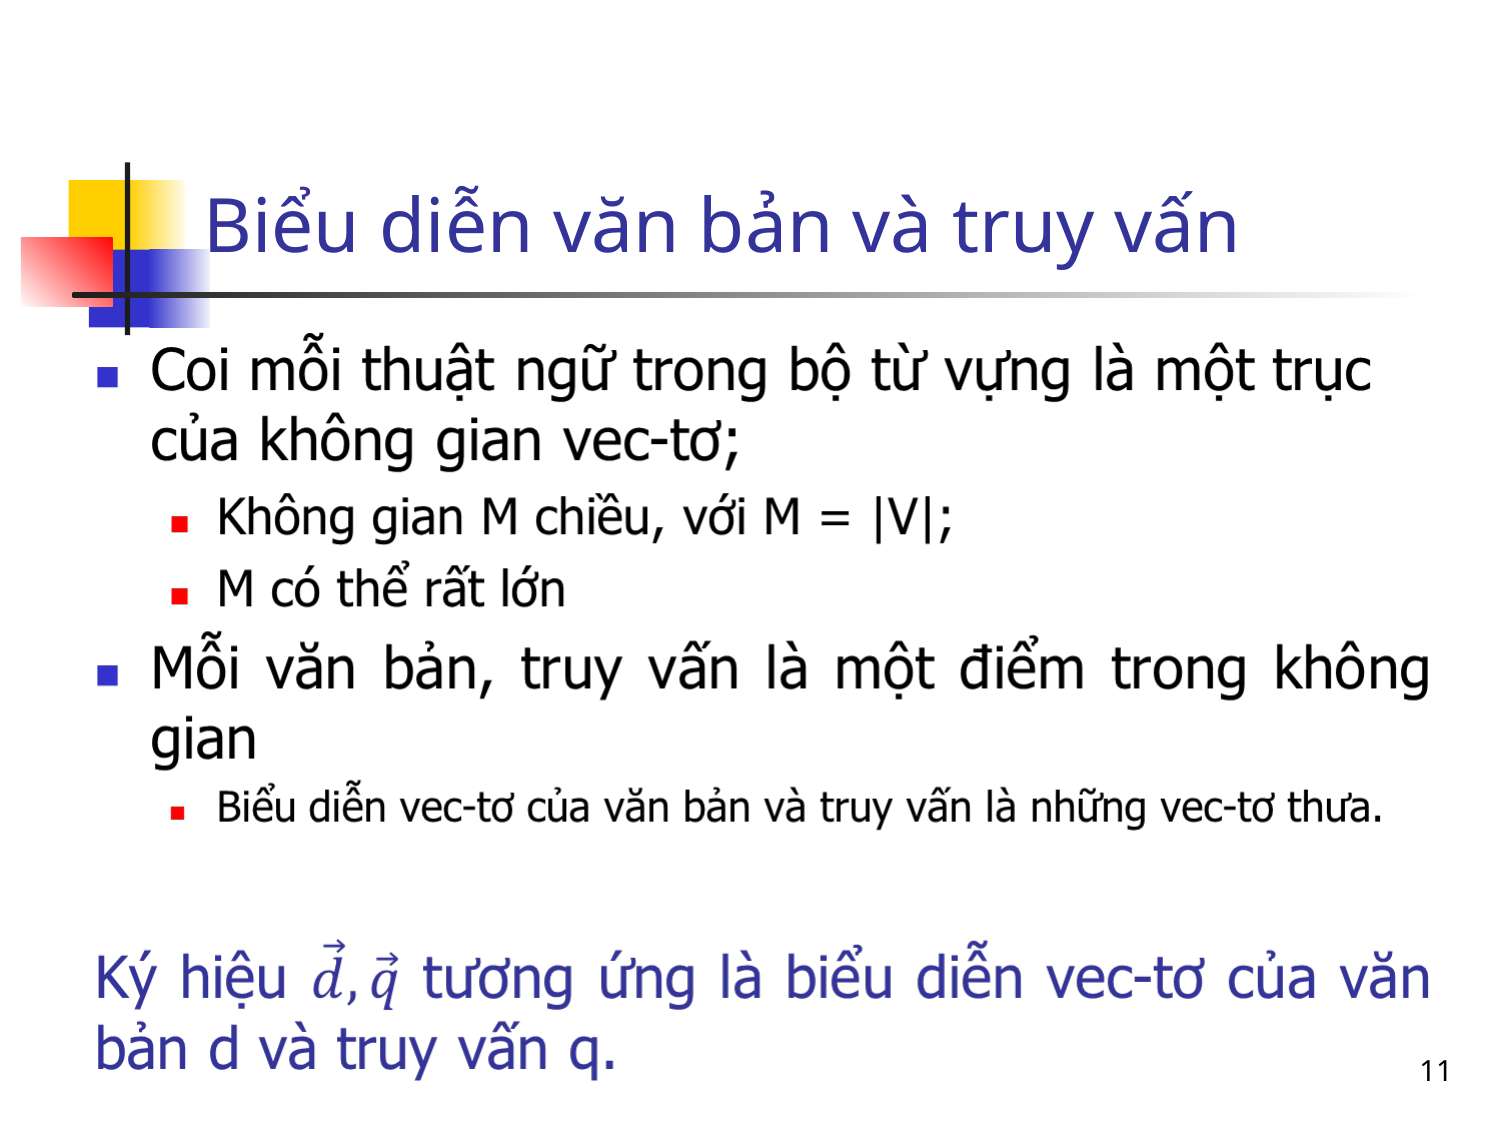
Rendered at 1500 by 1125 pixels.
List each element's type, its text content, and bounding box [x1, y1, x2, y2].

picture [59, 314, 1468, 1116]
title Biểu diễn văn bản và truy vấn [188, 35, 1468, 275]
